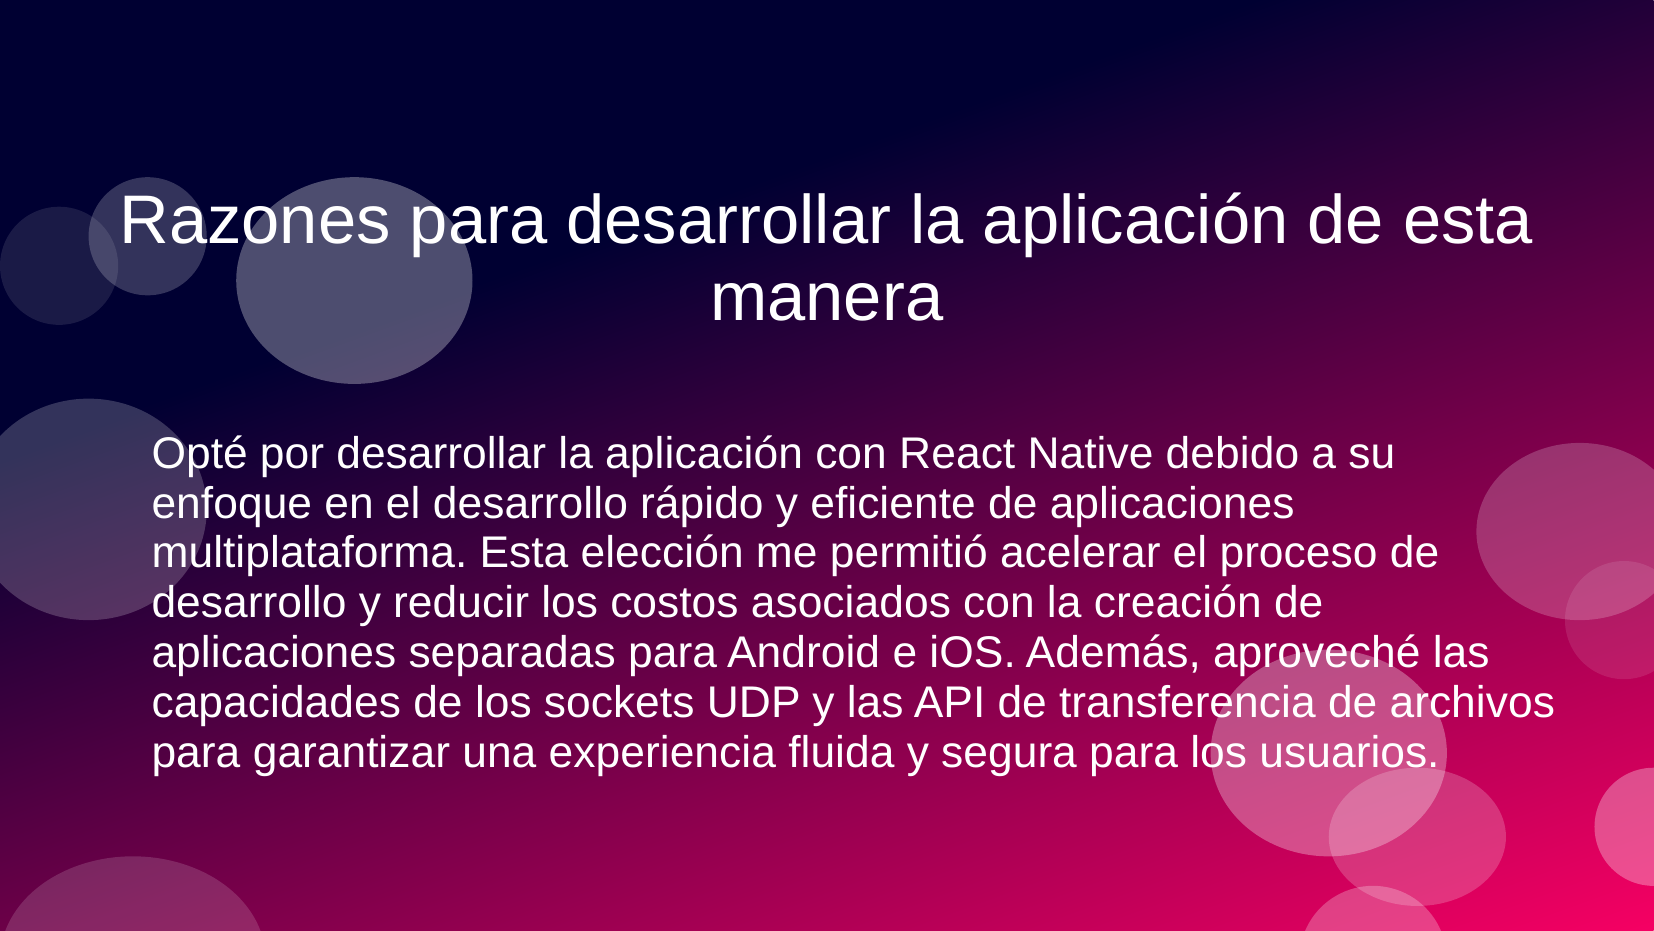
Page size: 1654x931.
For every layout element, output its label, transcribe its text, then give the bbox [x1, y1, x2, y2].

title Razones para desarrollar la aplicación de esta manera [88, 177, 1565, 340]
list Opté por desarrollar la aplicación con React Native debido a su enfoque en el desarrollo rápido y eficiente de aplicaciones multiplataforma. Esta elección me permitió acelerar el proceso de desarrollo y reducir los costos asociados con la creación de aplicaciones separadas para Android e iOS. Además, aproveché las capacidades de los sockets UDP y las API de transferencia de archivos para garantizar una experiencia fluida y segura para los usuarios. [88, 428, 1565, 783]
